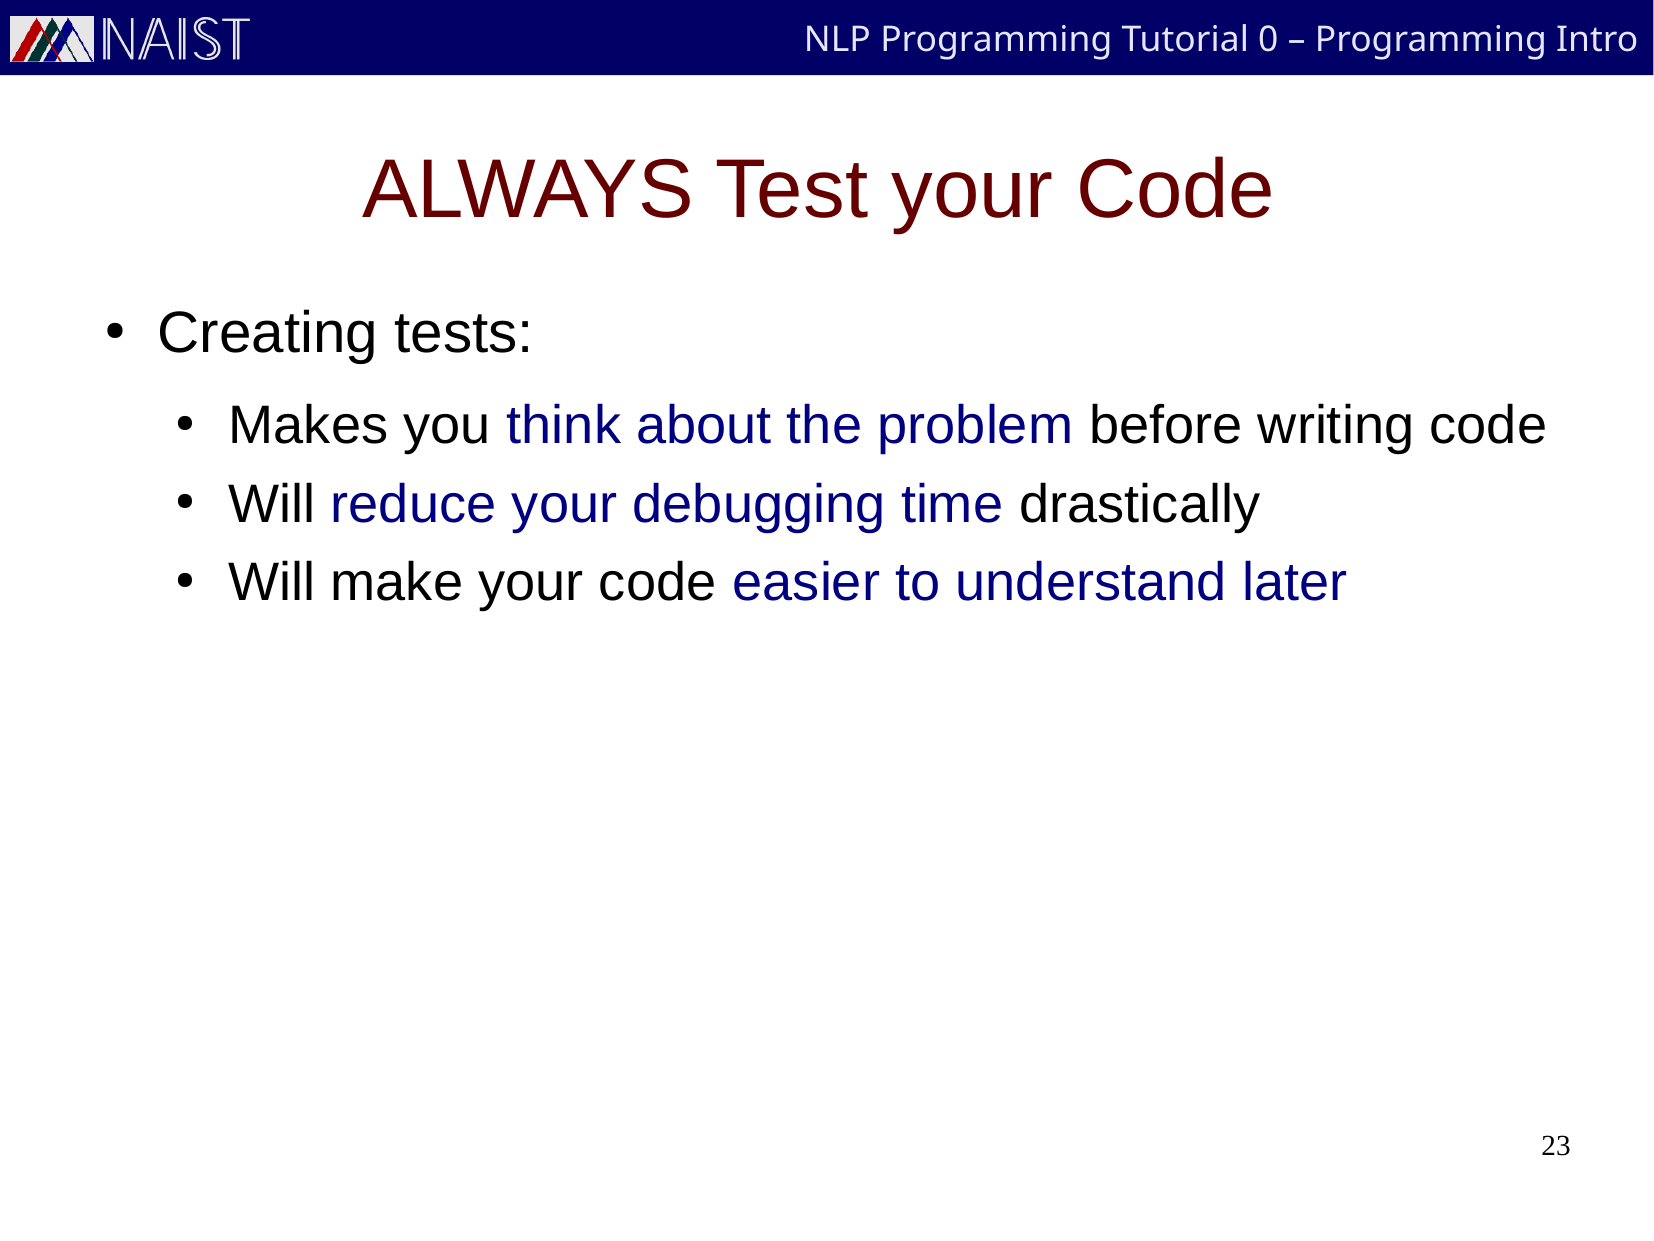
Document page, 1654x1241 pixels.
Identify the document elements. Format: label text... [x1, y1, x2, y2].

list Creating tests: Makes you think about the problem before writing code Will reduce your debugging time drastically Will make your code easier to understand later [86, 300, 1576, 1119]
picture [102, 17, 251, 60]
picture [10, 16, 94, 62]
title ALWAYS Test your Code [75, 92, 1564, 285]
